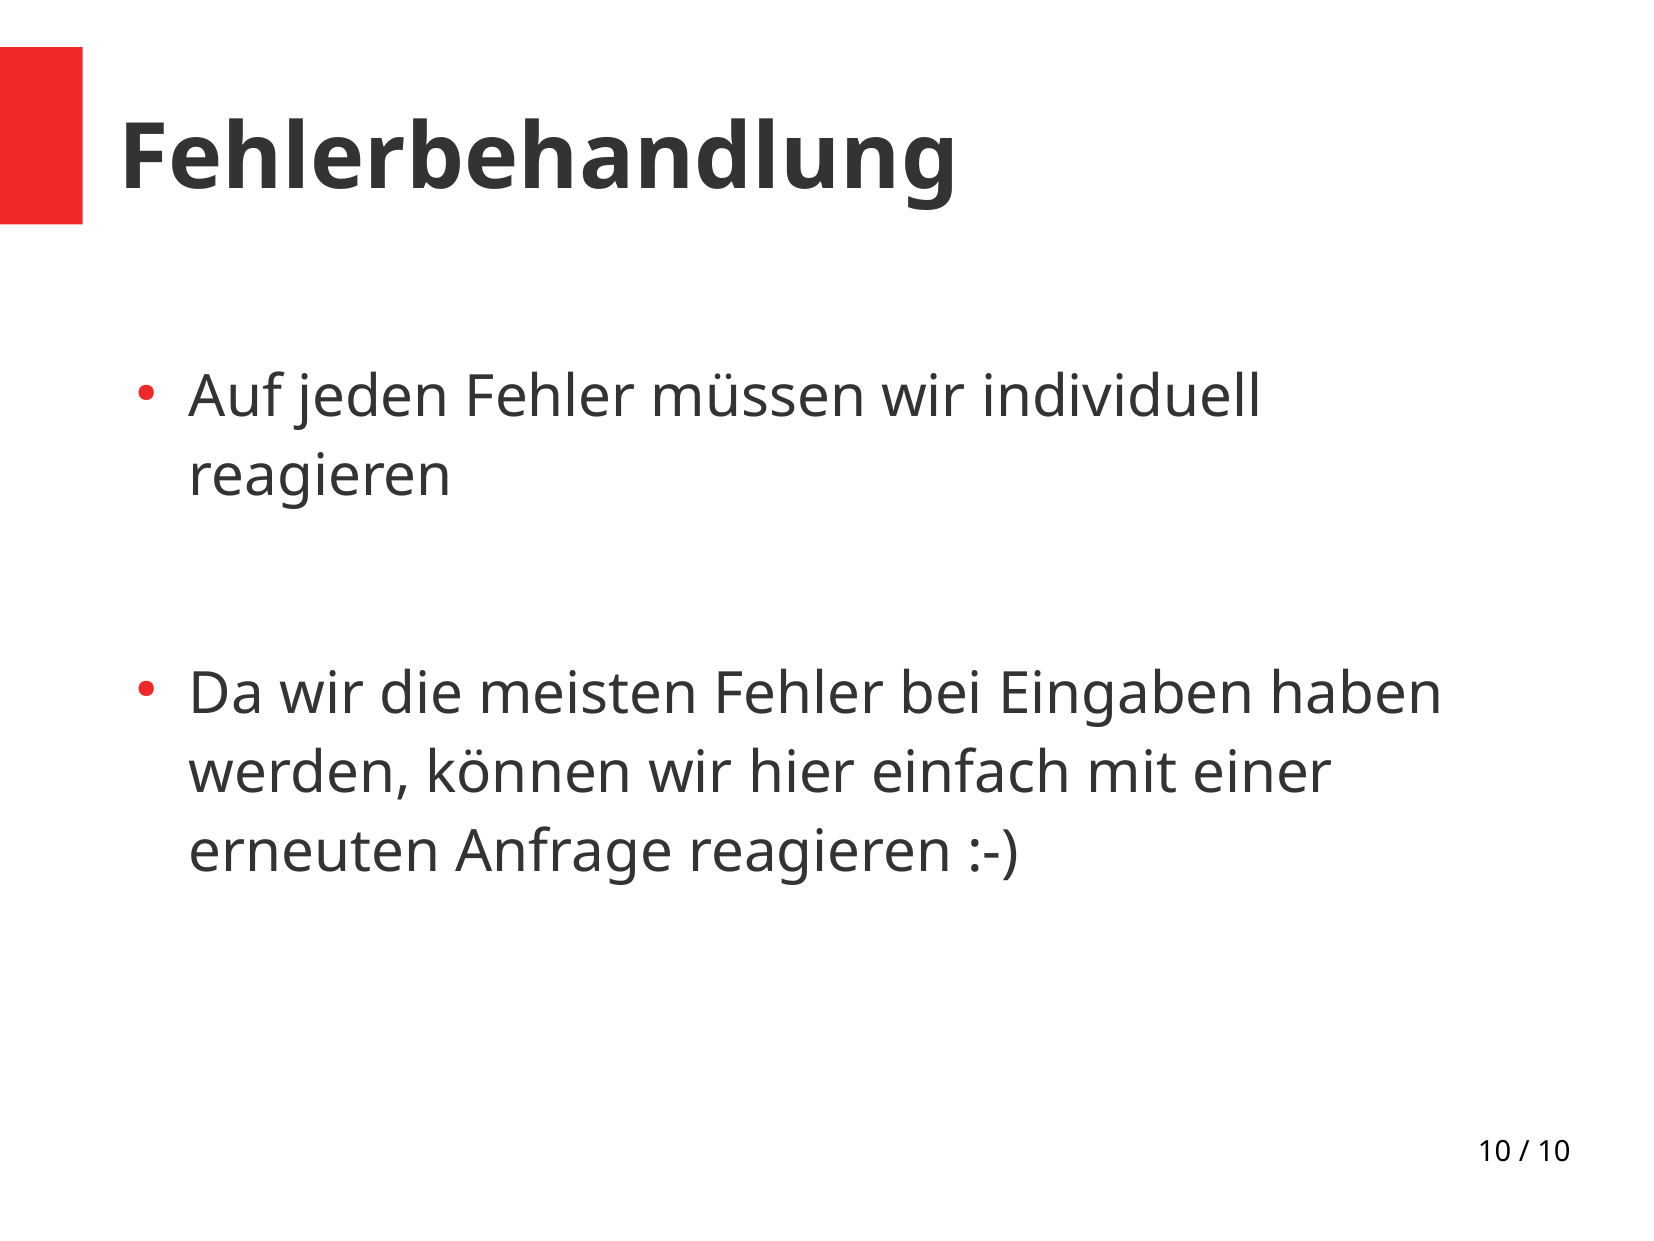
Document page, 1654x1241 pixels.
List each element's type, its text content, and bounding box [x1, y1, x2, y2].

title Fehlerbehandlung [118, 49, 1571, 257]
list Auf jeden Fehler müssen wir individuell reagieren Da wir die meisten Fehler bei Eingaben haben werden, können wir hier einfach mit einer erneuten Anfrage reagieren :-) [118, 354, 1536, 1074]
